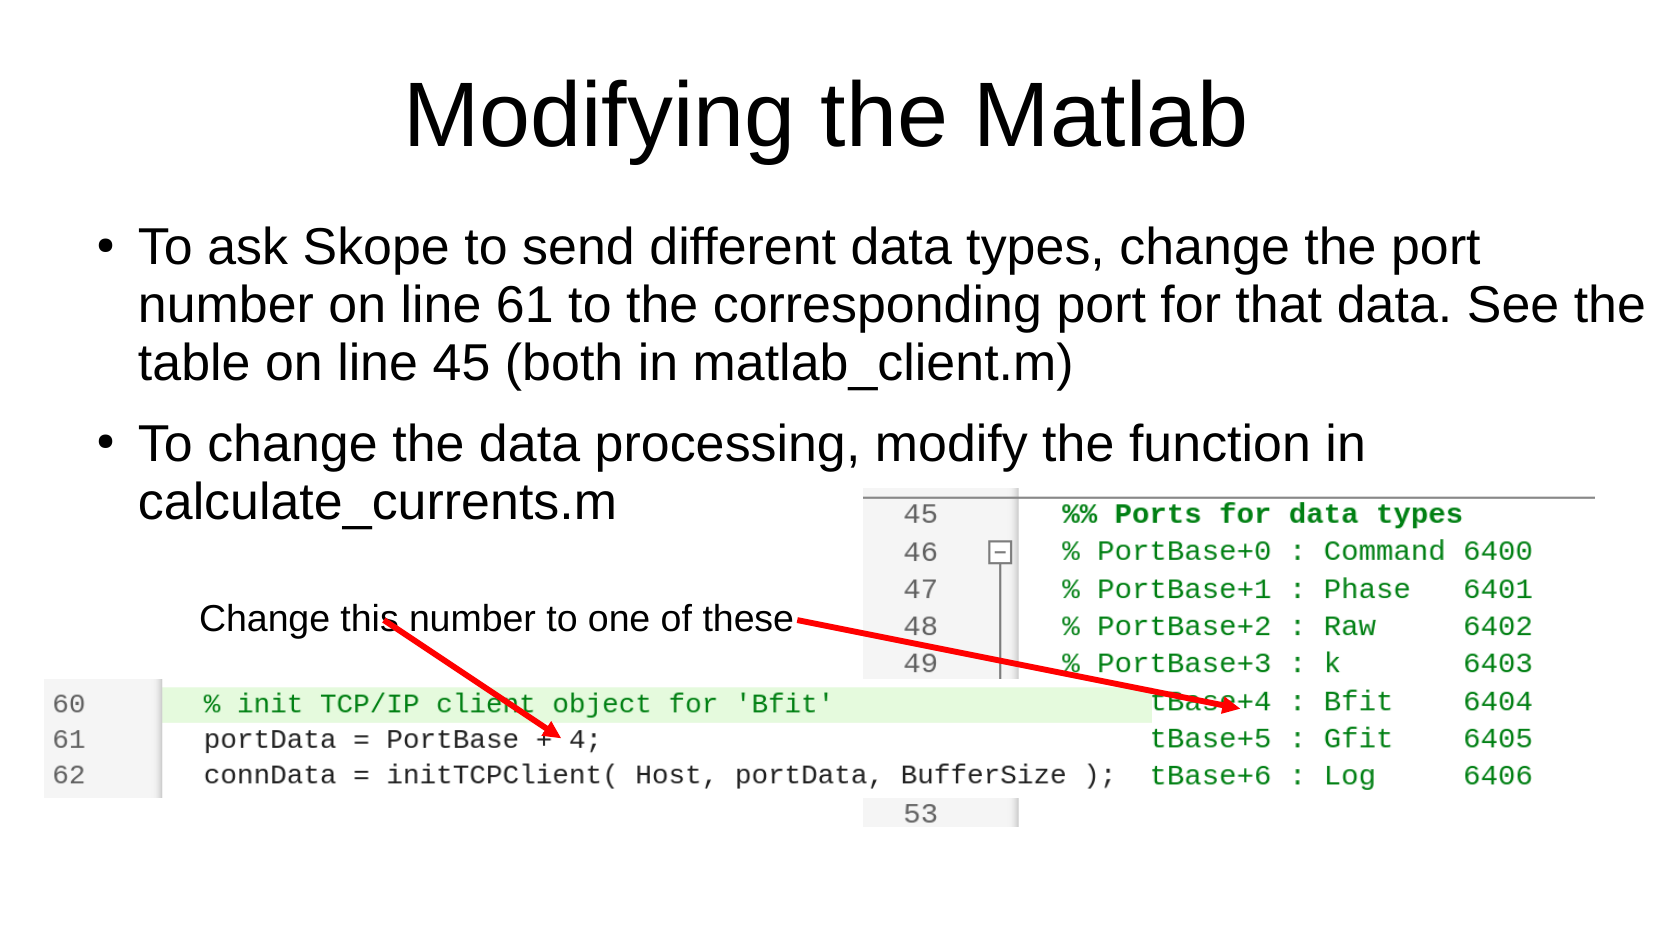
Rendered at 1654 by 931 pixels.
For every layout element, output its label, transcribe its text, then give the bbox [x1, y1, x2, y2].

list To ask Skope to send different data types, change the port number on line 61 to the corresponding port for that data. See the table on line 45 (both in matlab_client.m) To change the data processing, modify the function in calculate_currents.m [82, 217, 1654, 532]
text_box Change this number to one of these [184, 590, 864, 650]
title Modifying the Matlab [82, 37, 1571, 193]
picture [44, 488, 1595, 827]
